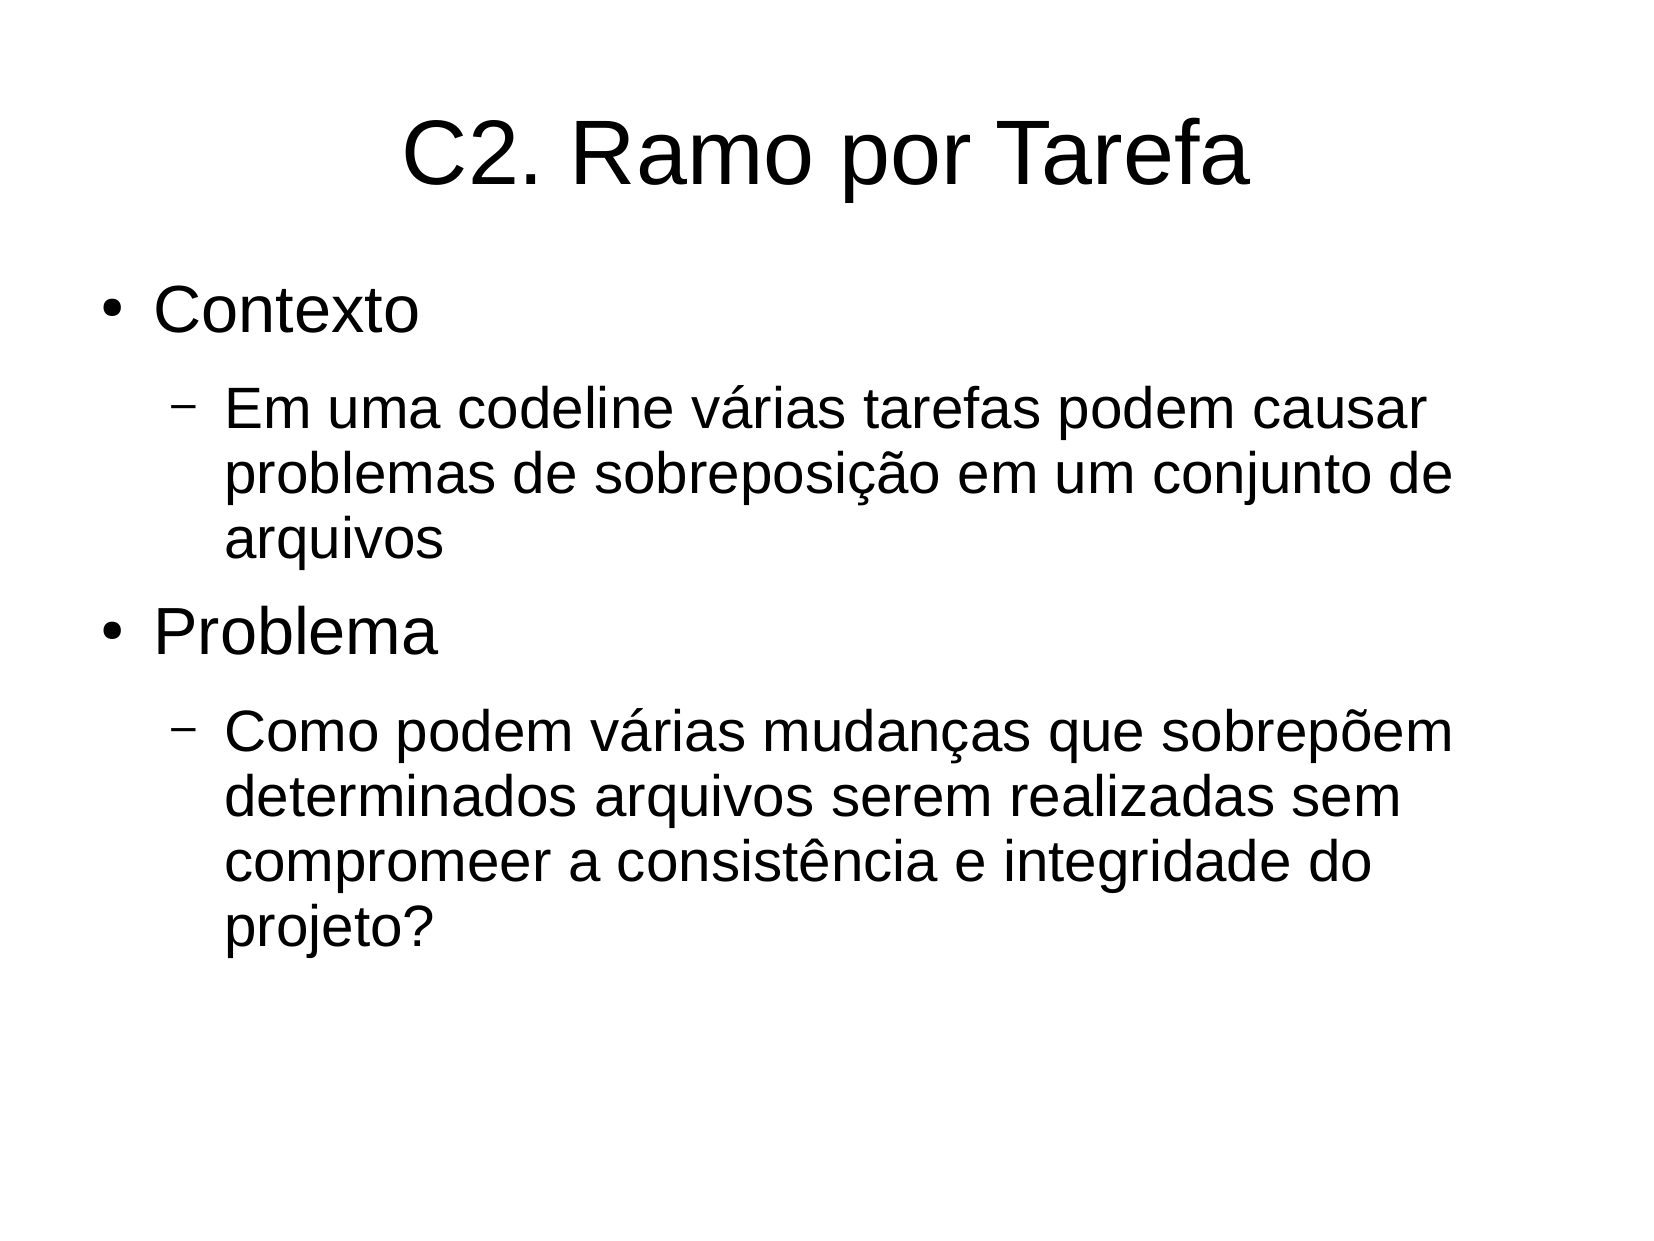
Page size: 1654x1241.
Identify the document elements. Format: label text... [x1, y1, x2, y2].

title C2. Ramo por Tarefa [82, 49, 1571, 257]
list Contexto Em uma codeline várias tarefas podem causar problemas de sobreposição em um conjunto de arquivos Problema Como podem várias mudanças que sobrepõem determinados arquivos serem realizadas sem compromeer a consistência e integridade do projeto? [82, 271, 1571, 1075]
